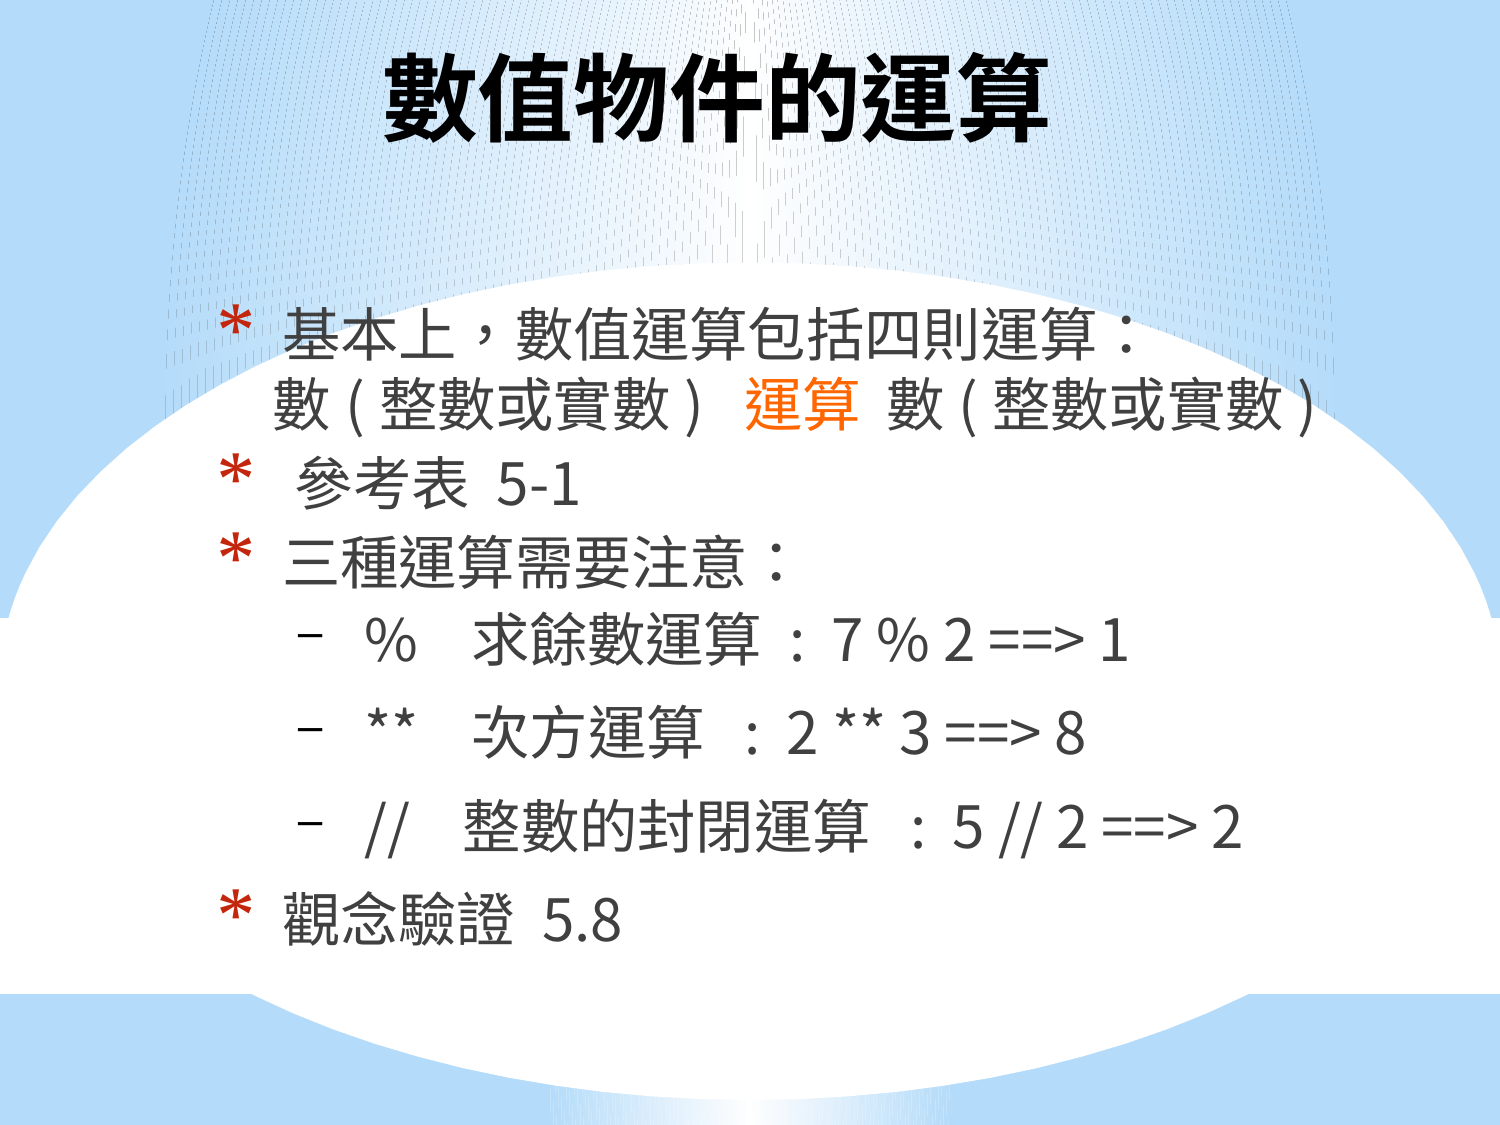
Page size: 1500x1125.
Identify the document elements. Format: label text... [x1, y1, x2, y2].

title 數值物件的運算 [183, 30, 1252, 219]
list 基本上，數值運算包括四則運算： 數(整數或實數) 運算 數(整數或實數) 參考表 5-1 三種運算需要注意： % 求餘數運算 : 7 % 2 ==> 1 ** 次方運算 : 2 ** 3 ==> 8 // 整數的封閉運算 : 5 // 2 ==> 2 觀念驗證 5.8 [194, 290, 1400, 1047]
